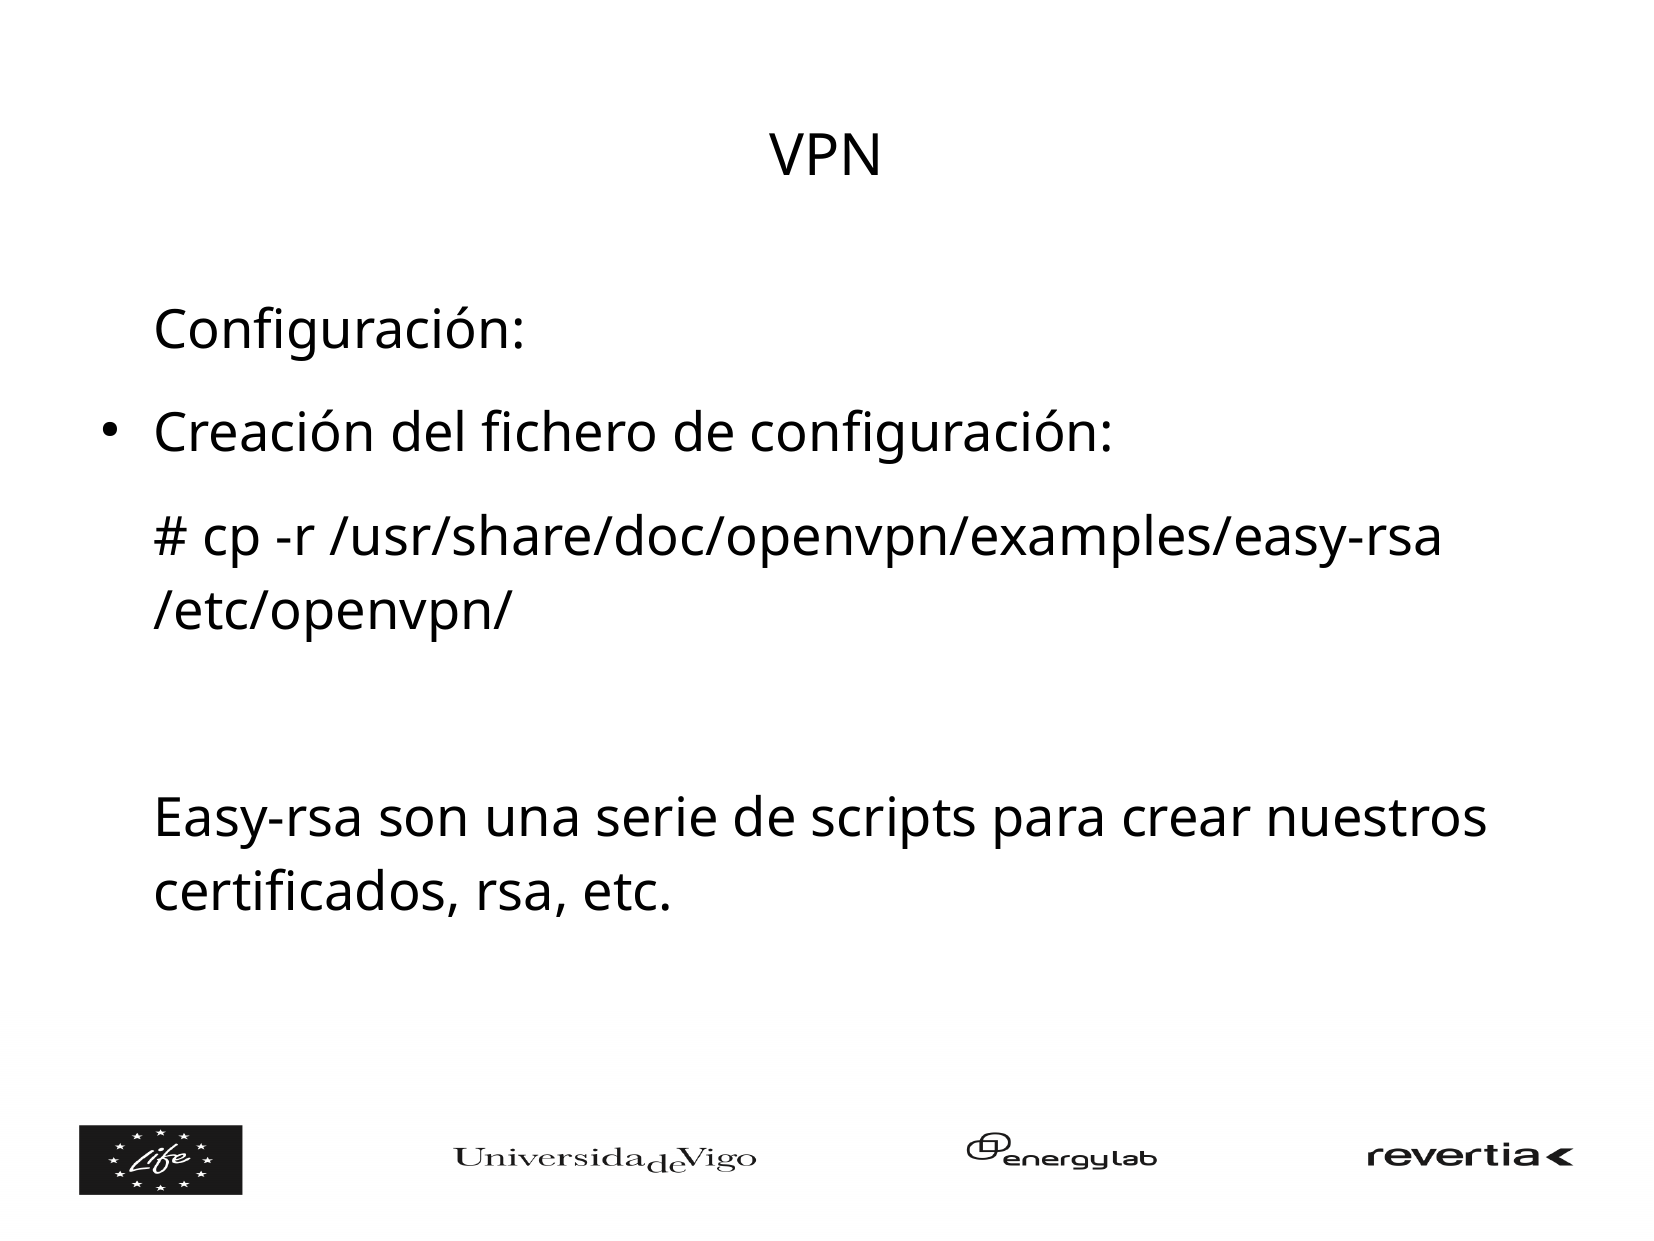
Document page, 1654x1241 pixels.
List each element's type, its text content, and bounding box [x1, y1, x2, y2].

list Configuración: Creación del fichero de configuración: # cp -r /usr/share/doc/openvpn/examples/easy-rsa /etc/openvpn/ Easy-rsa son una serie de scripts para crear nuestros certificados, rsa, etc. [82, 290, 1571, 1010]
title VPN [82, 49, 1571, 257]
picture [0, 1009, 1654, 1241]
